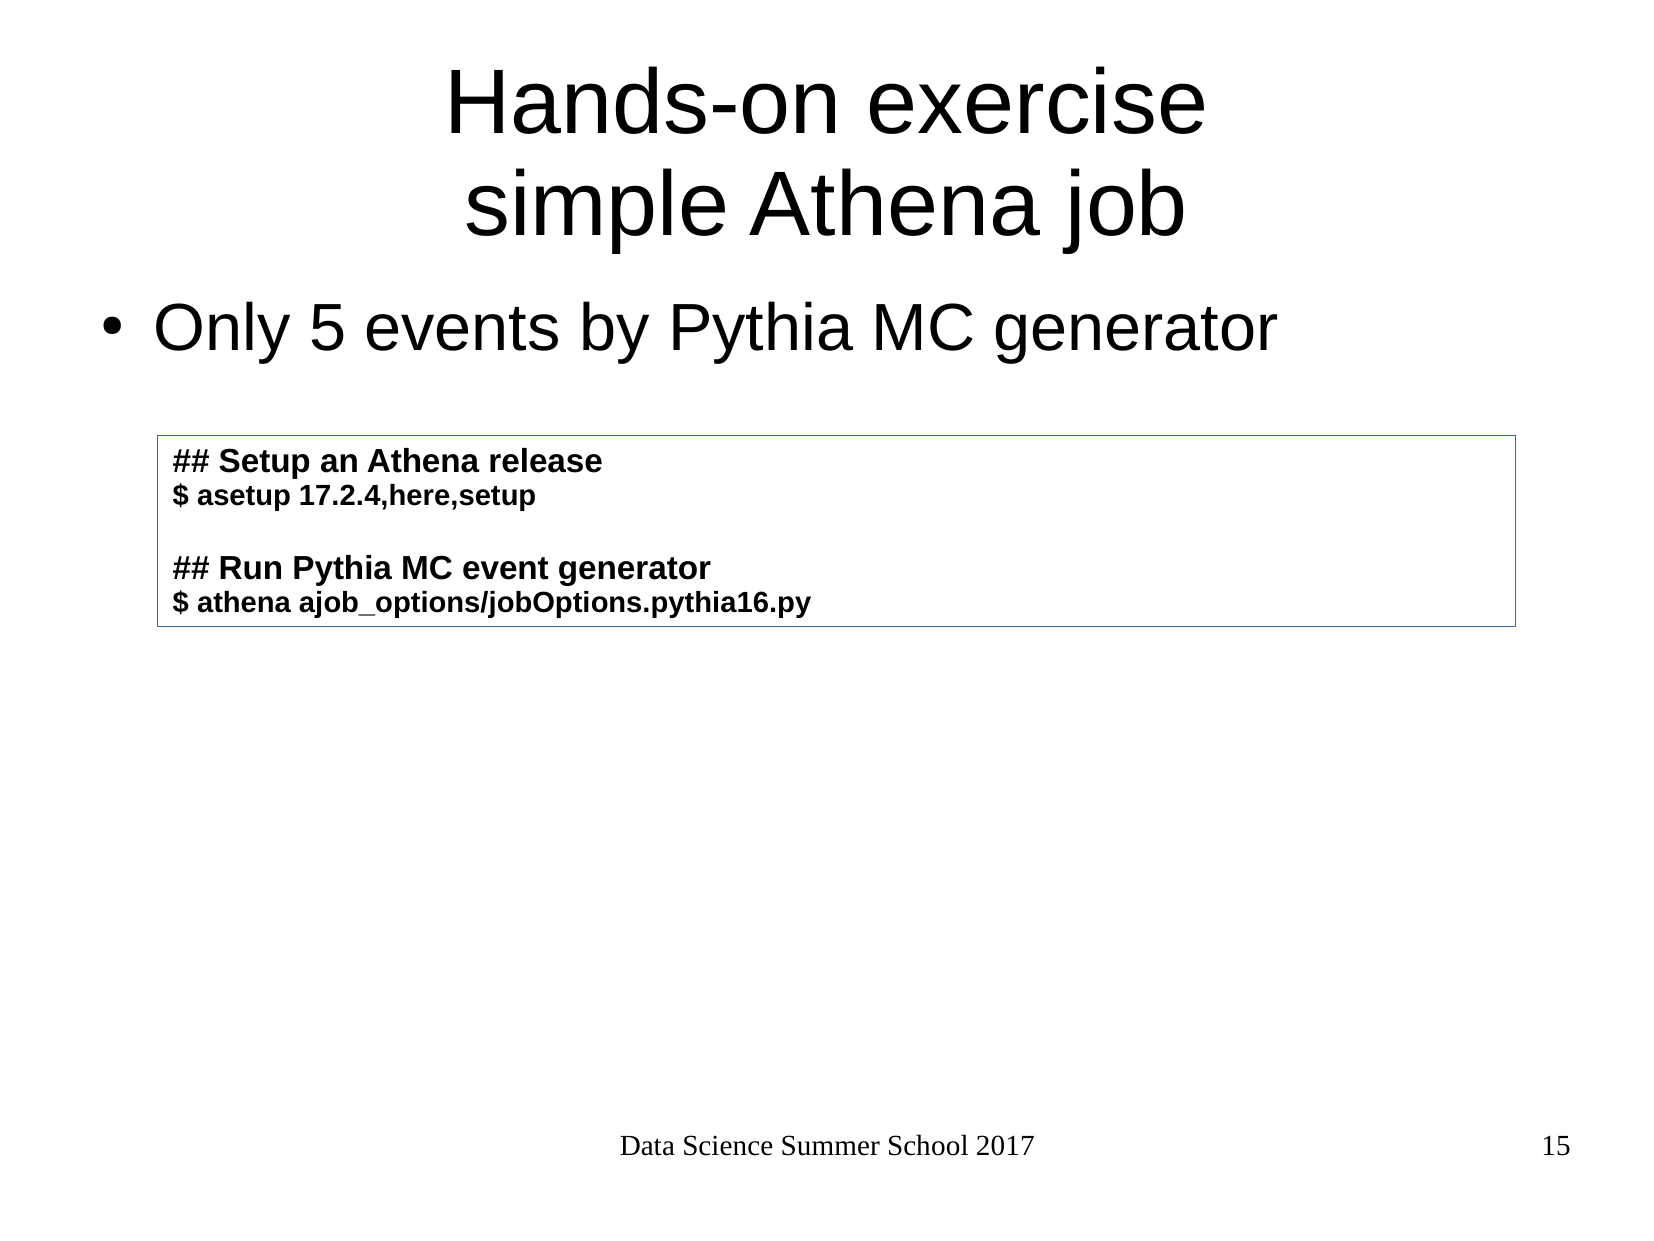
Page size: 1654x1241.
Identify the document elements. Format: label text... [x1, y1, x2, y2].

title Hands-on exercise simple Athena job [82, 49, 1571, 257]
list Only 5 events by Pythia MC generator [82, 290, 1571, 1010]
text_box ## Setup an Athena release $ asetup 17.2.4,here,setup ## Run Pythia MC event generator $ athena ajob_options/jobOptions.pythia16.py [157, 435, 1516, 627]
